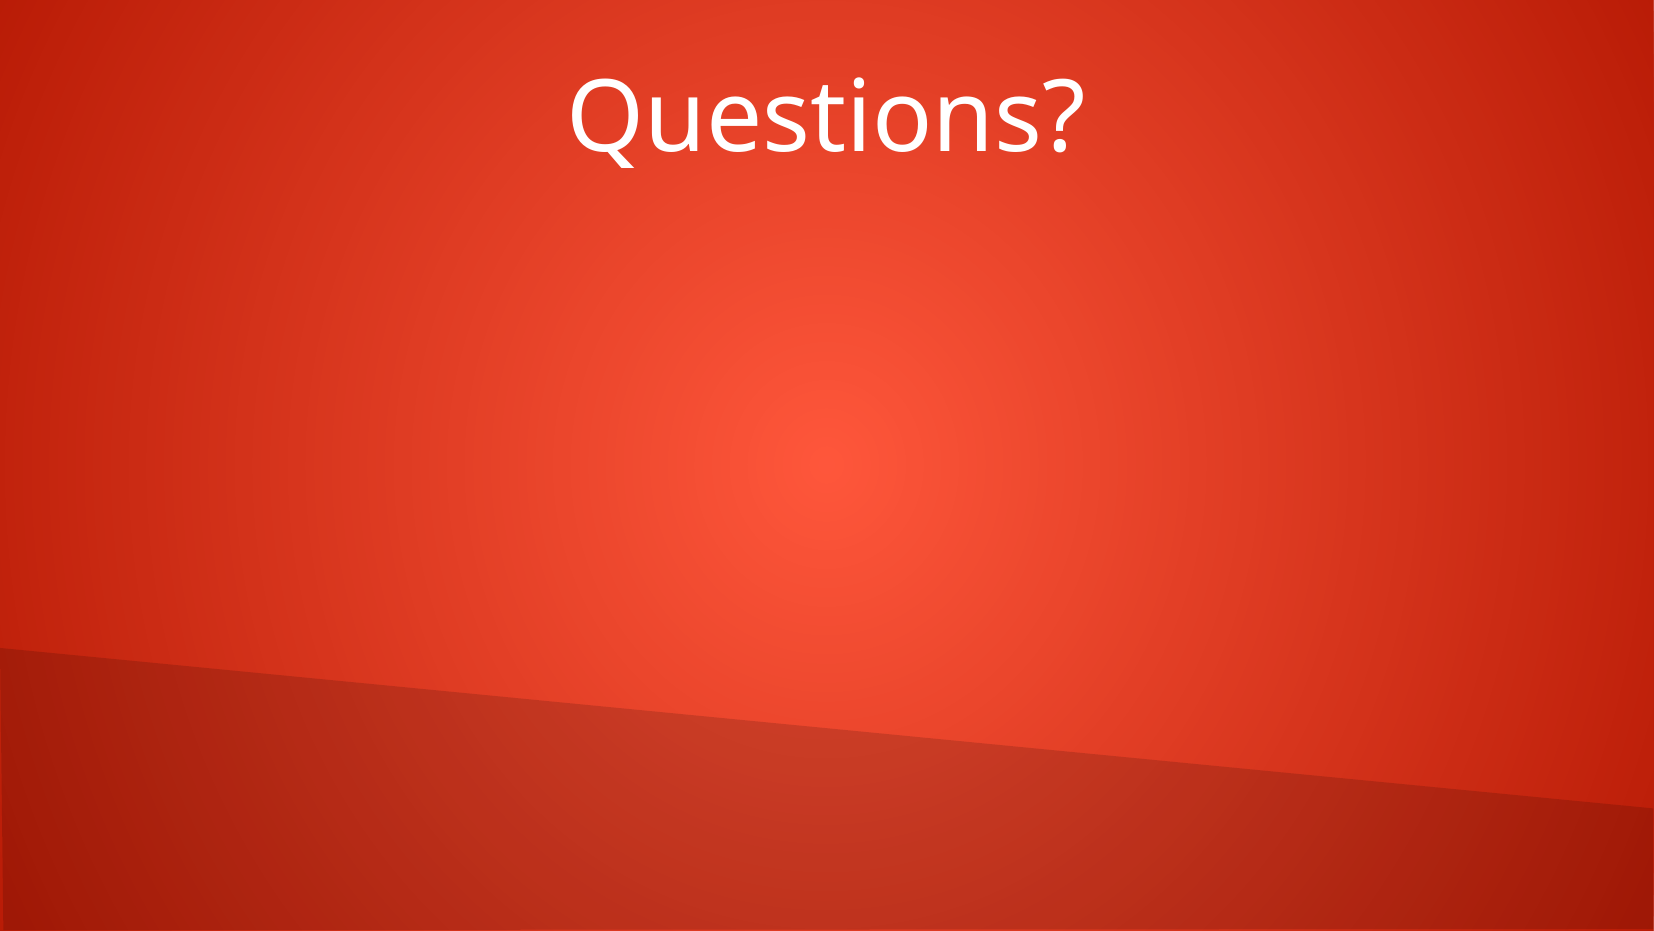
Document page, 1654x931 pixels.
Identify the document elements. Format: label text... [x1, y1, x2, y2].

title Questions? [82, 35, 1571, 189]
